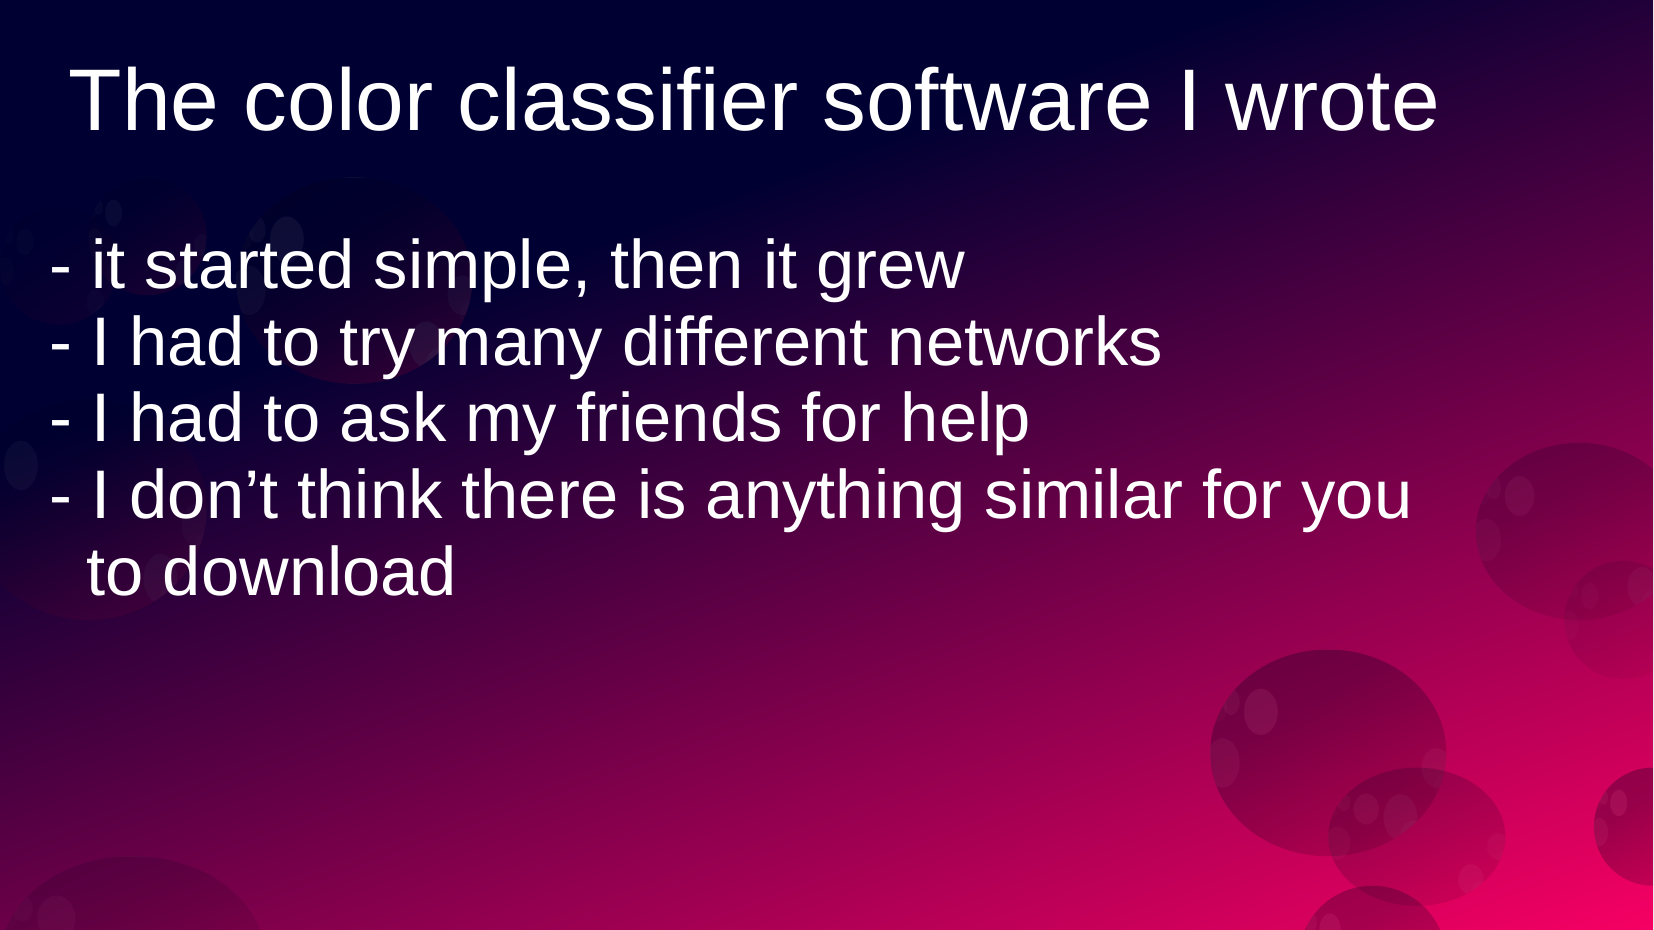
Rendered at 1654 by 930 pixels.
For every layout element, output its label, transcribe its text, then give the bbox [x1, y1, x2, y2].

title The color classifier software I wrote - it started simple, then it grew - I had to try many different networks - I had to ask my friends for help - I don’t think there is anything similar for you to download [11, 17, 1488, 644]
picture [1648, 0, 1654, 930]
